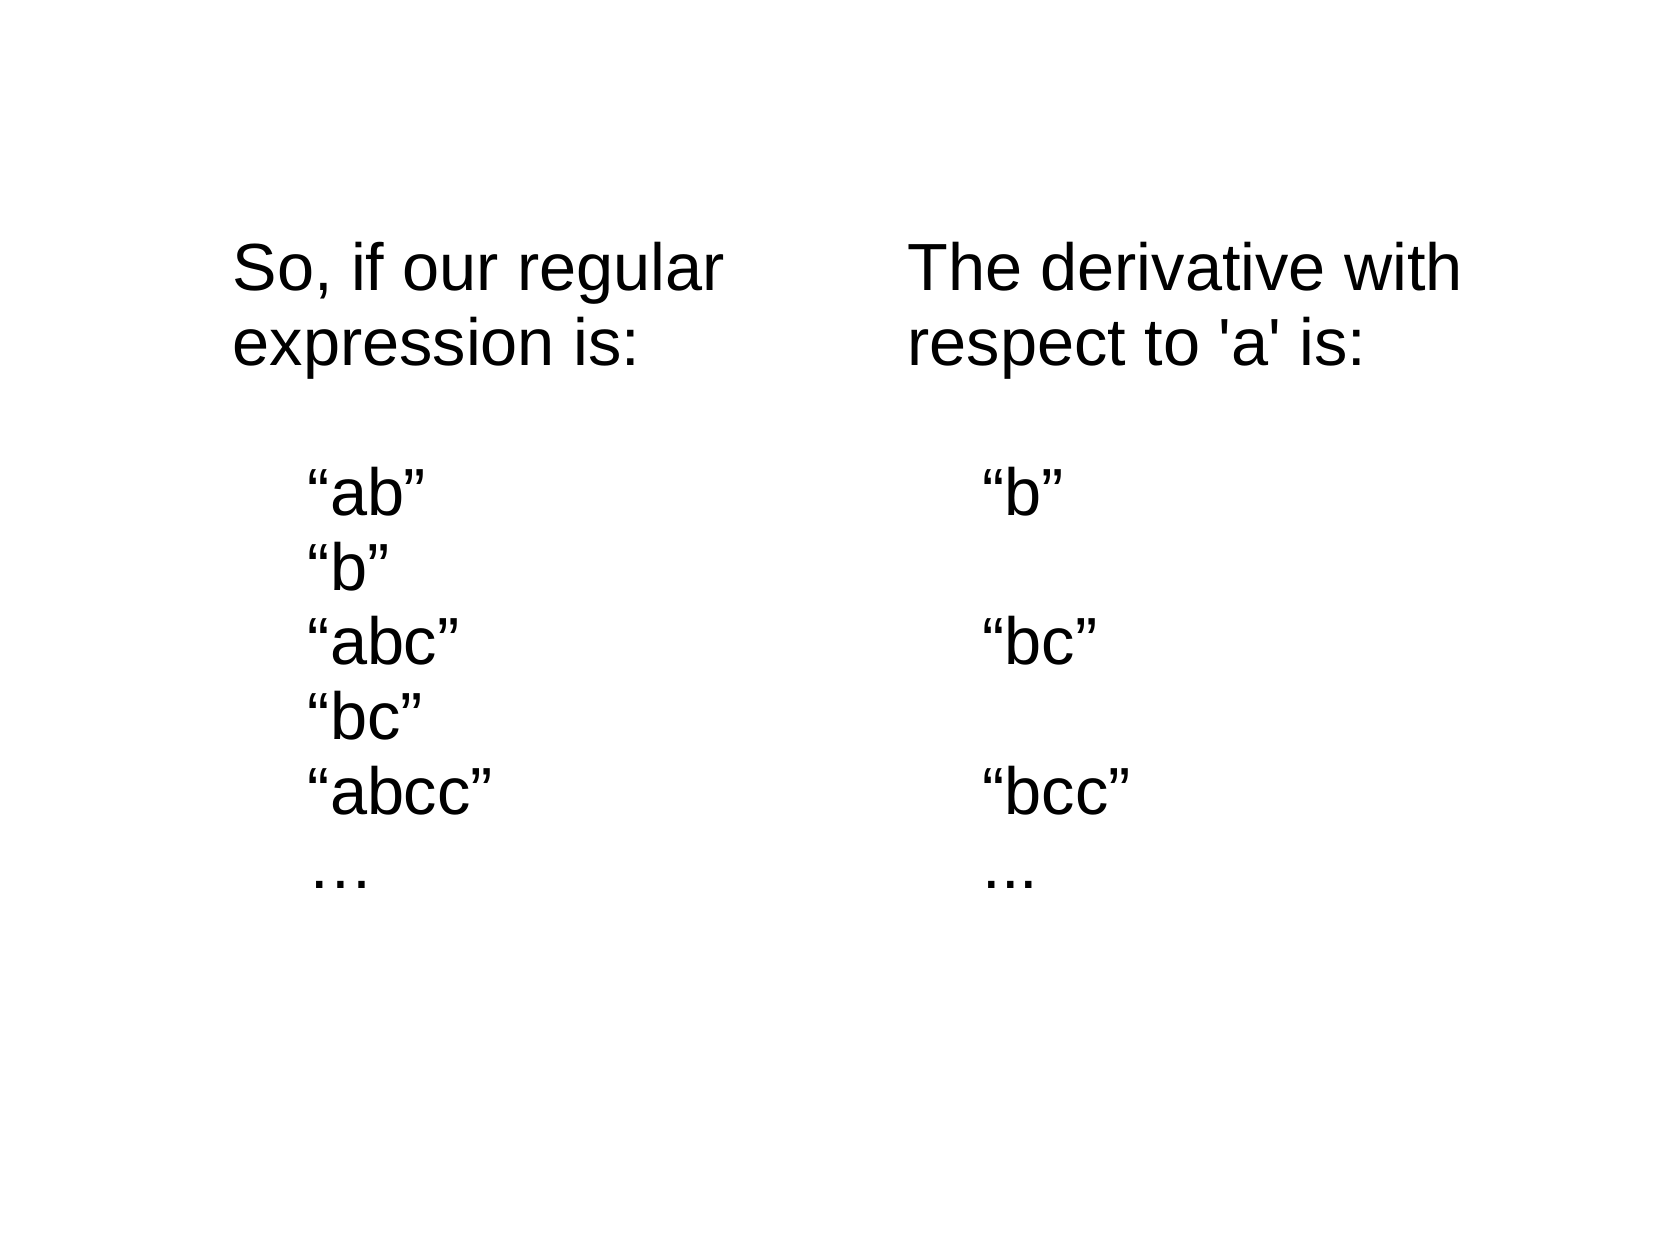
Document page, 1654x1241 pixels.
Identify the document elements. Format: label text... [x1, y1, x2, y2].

subtitle So, if our regular The derivative with expression is: respect to 'a' is: “ab” “b” “b” “abc” “bc” “bc” “abcc” “bcc” … ... [82, 49, 1571, 1010]
